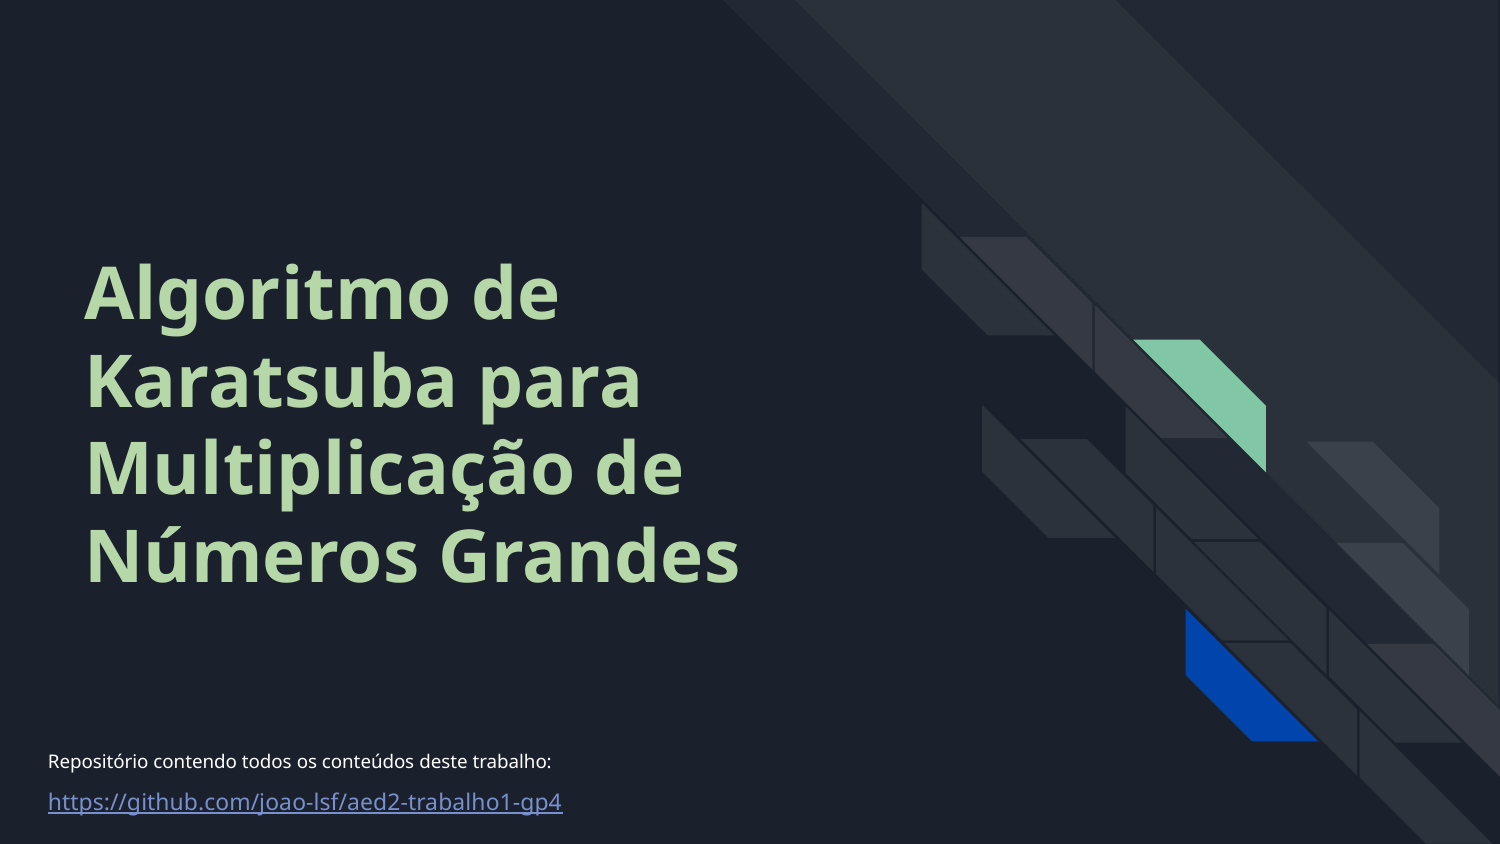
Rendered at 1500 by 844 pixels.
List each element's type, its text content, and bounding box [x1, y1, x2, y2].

title Algoritmo de Karatsuba para Multiplicação de Números Grandes [69, 231, 783, 612]
text_box Repositório contendo todos os conteúdos deste trabalho: https://github.com/joao-lsf/aed2-trabalho1-gp4 [32, 734, 1178, 834]
